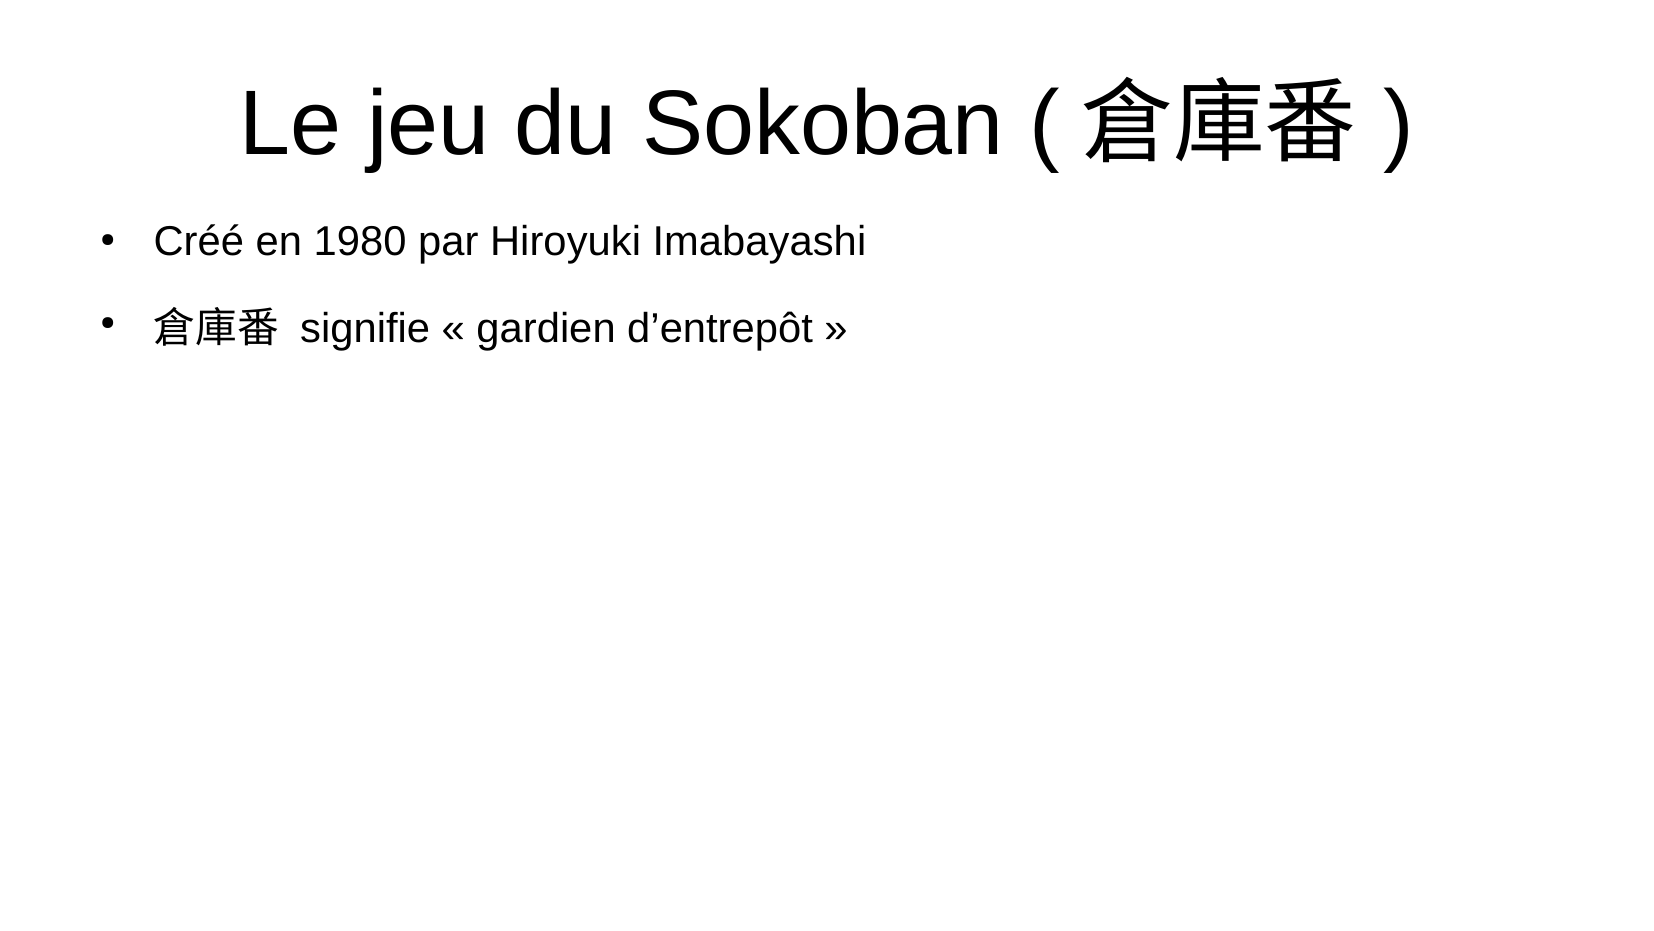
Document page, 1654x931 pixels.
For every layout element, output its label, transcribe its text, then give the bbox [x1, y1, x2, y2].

list Créé en 1980 par Hiroyuki Imabayashi 倉庫番 signifie « gardien d’entrepôt » [82, 217, 1571, 758]
title Le jeu du Sokoban (倉庫番) [82, 37, 1571, 193]
